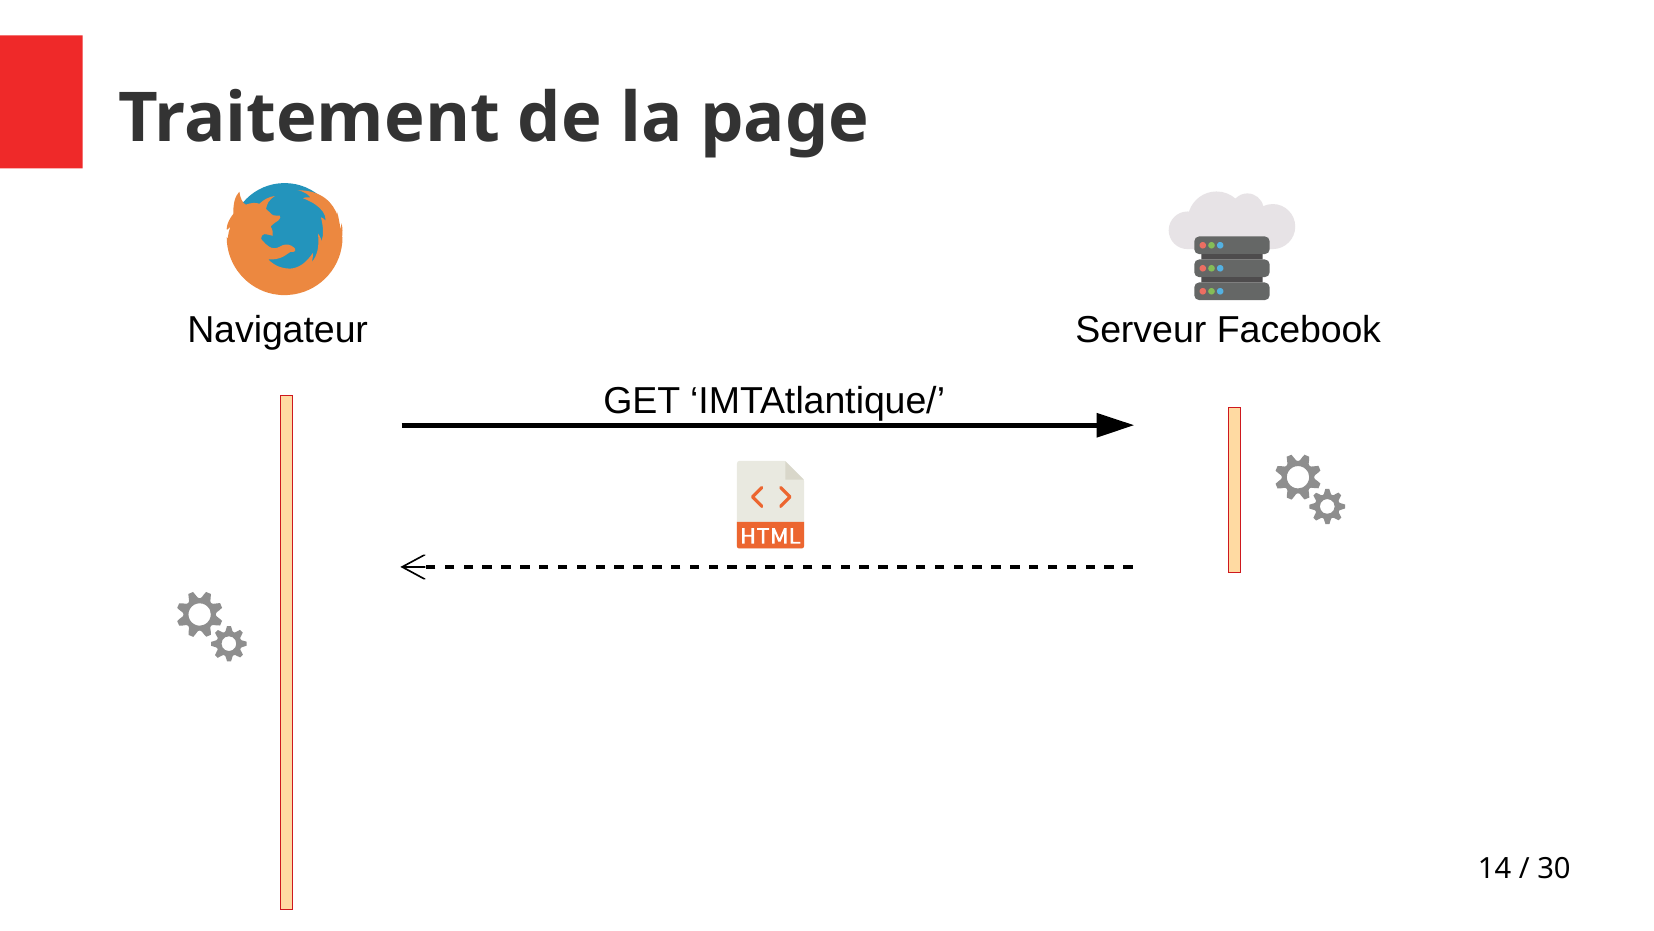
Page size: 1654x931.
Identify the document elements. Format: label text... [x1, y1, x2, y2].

text_box GET ‘IMTAtlantique/’ [588, 372, 1016, 471]
text_box Serveur Facebook [1039, 301, 1418, 400]
text_box [280, 395, 293, 910]
picture [725, 471, 815, 550]
picture [1164, 178, 1300, 301]
picture [1275, 454, 1346, 525]
picture [177, 591, 247, 662]
title Traitement de la page [118, 37, 1571, 193]
picture [226, 183, 343, 296]
text_box Navigateur [129, 301, 426, 373]
text_box [1228, 407, 1241, 573]
